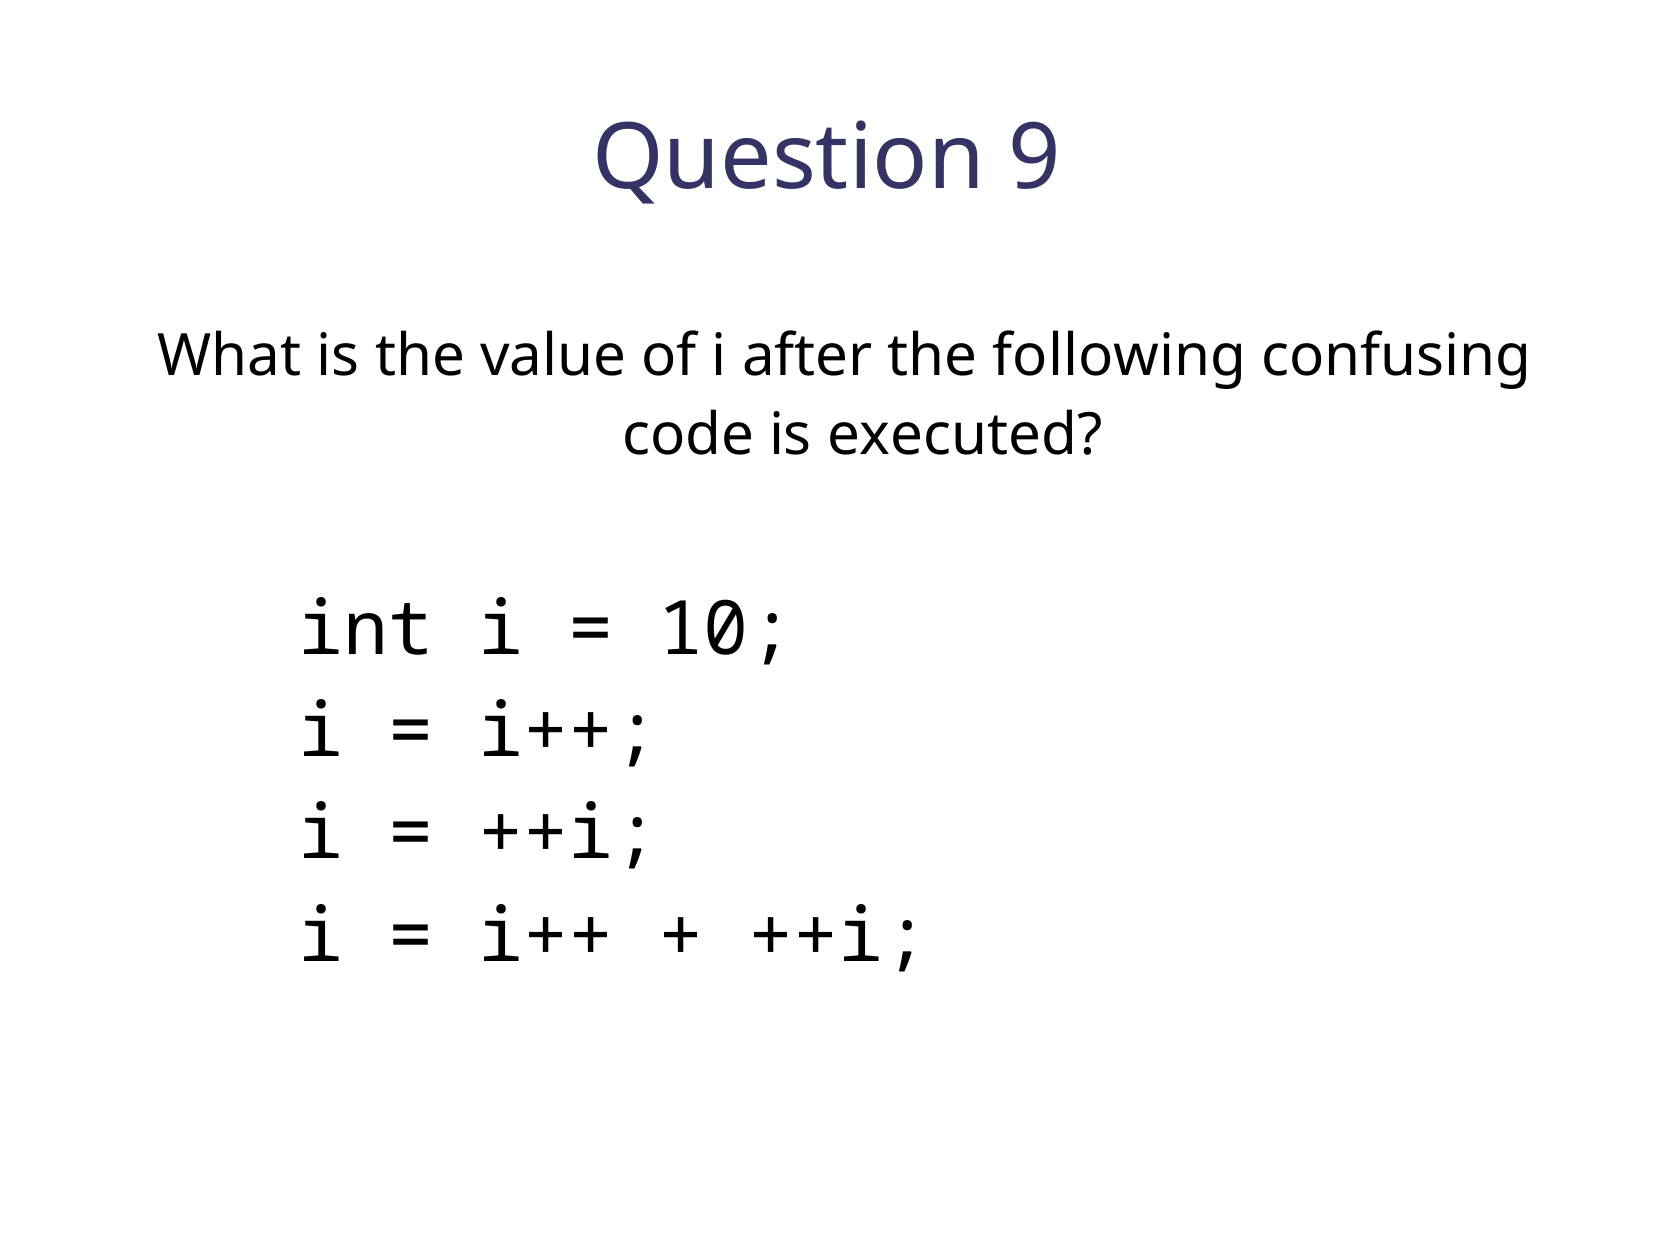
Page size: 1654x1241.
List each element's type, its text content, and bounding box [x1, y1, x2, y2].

subtitle What is the value of i after the following confusing code is executed? int i = 10; i = i++; i = ++i; i = i++ + ++i; [82, 297, 1571, 1102]
title Question <number> [82, 49, 1571, 257]
